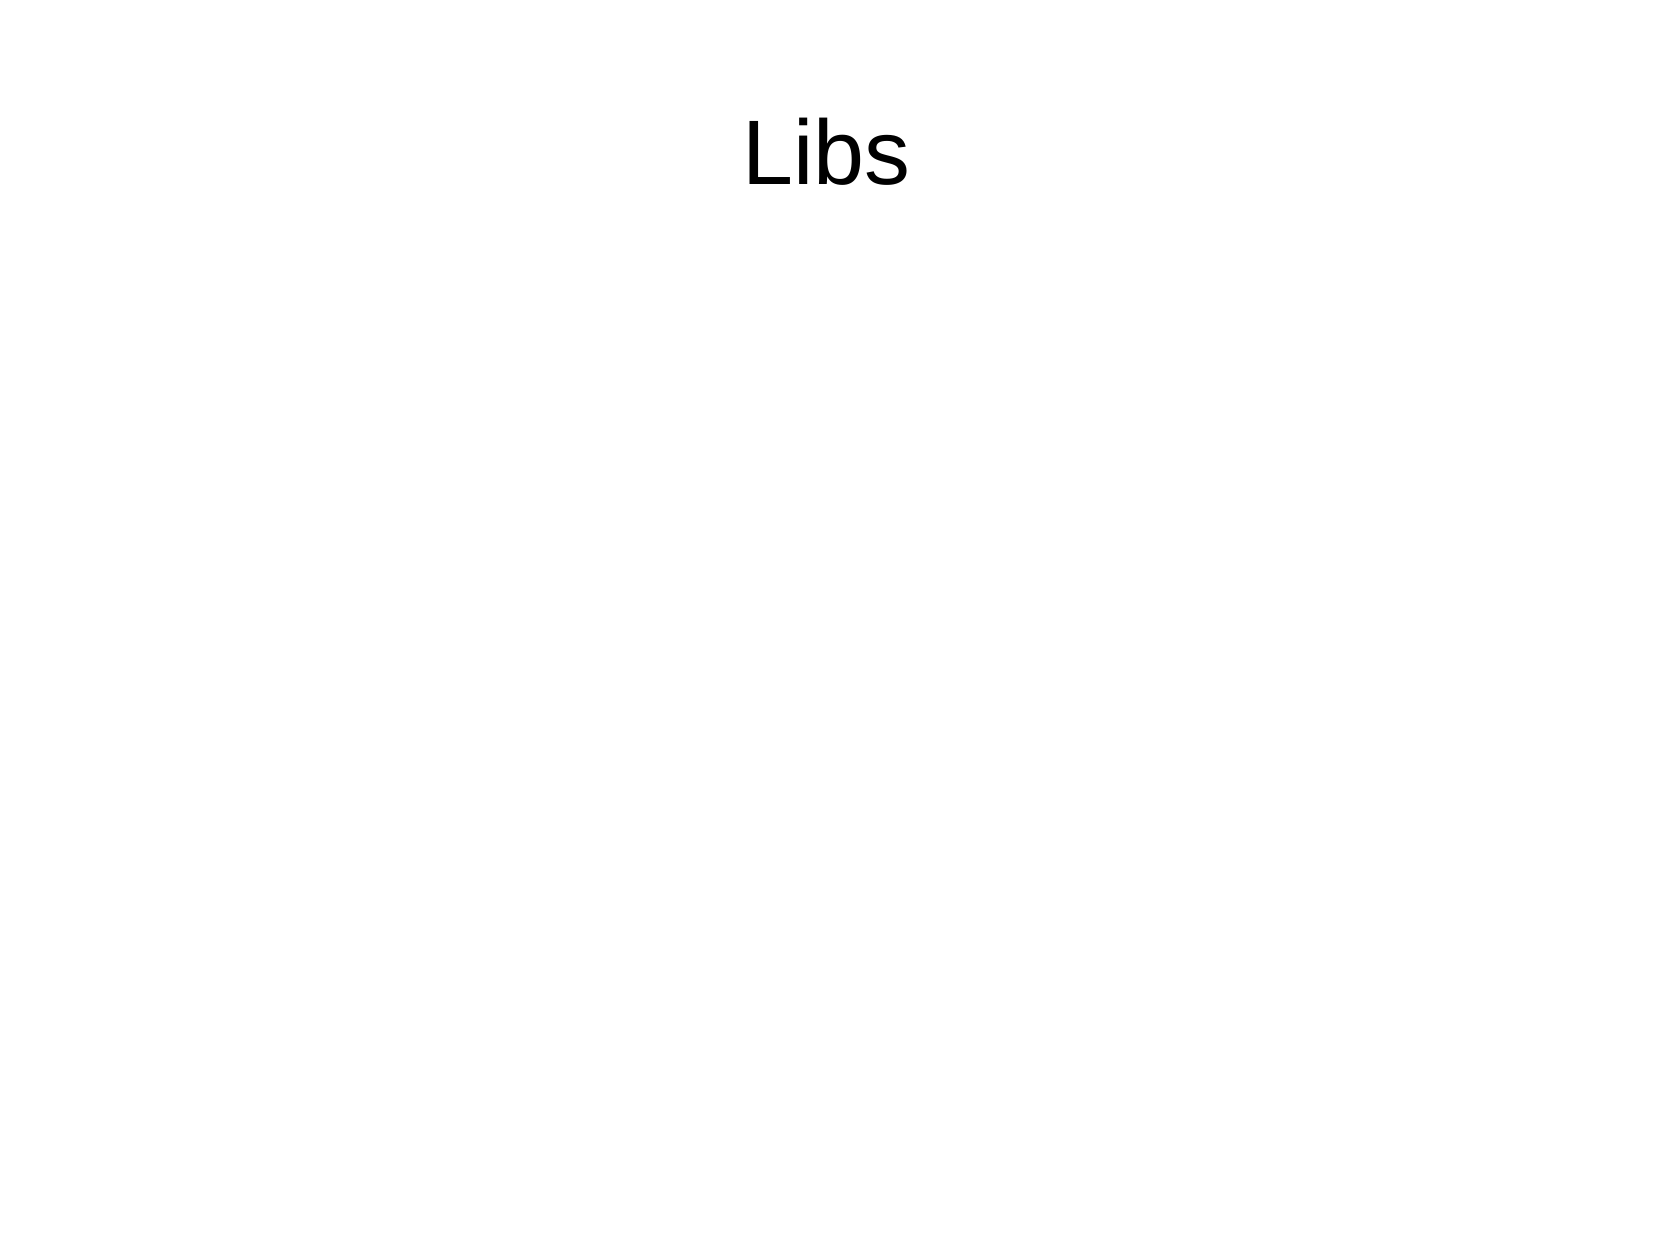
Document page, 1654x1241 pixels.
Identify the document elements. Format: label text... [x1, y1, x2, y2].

title Libs [82, 49, 1571, 257]
